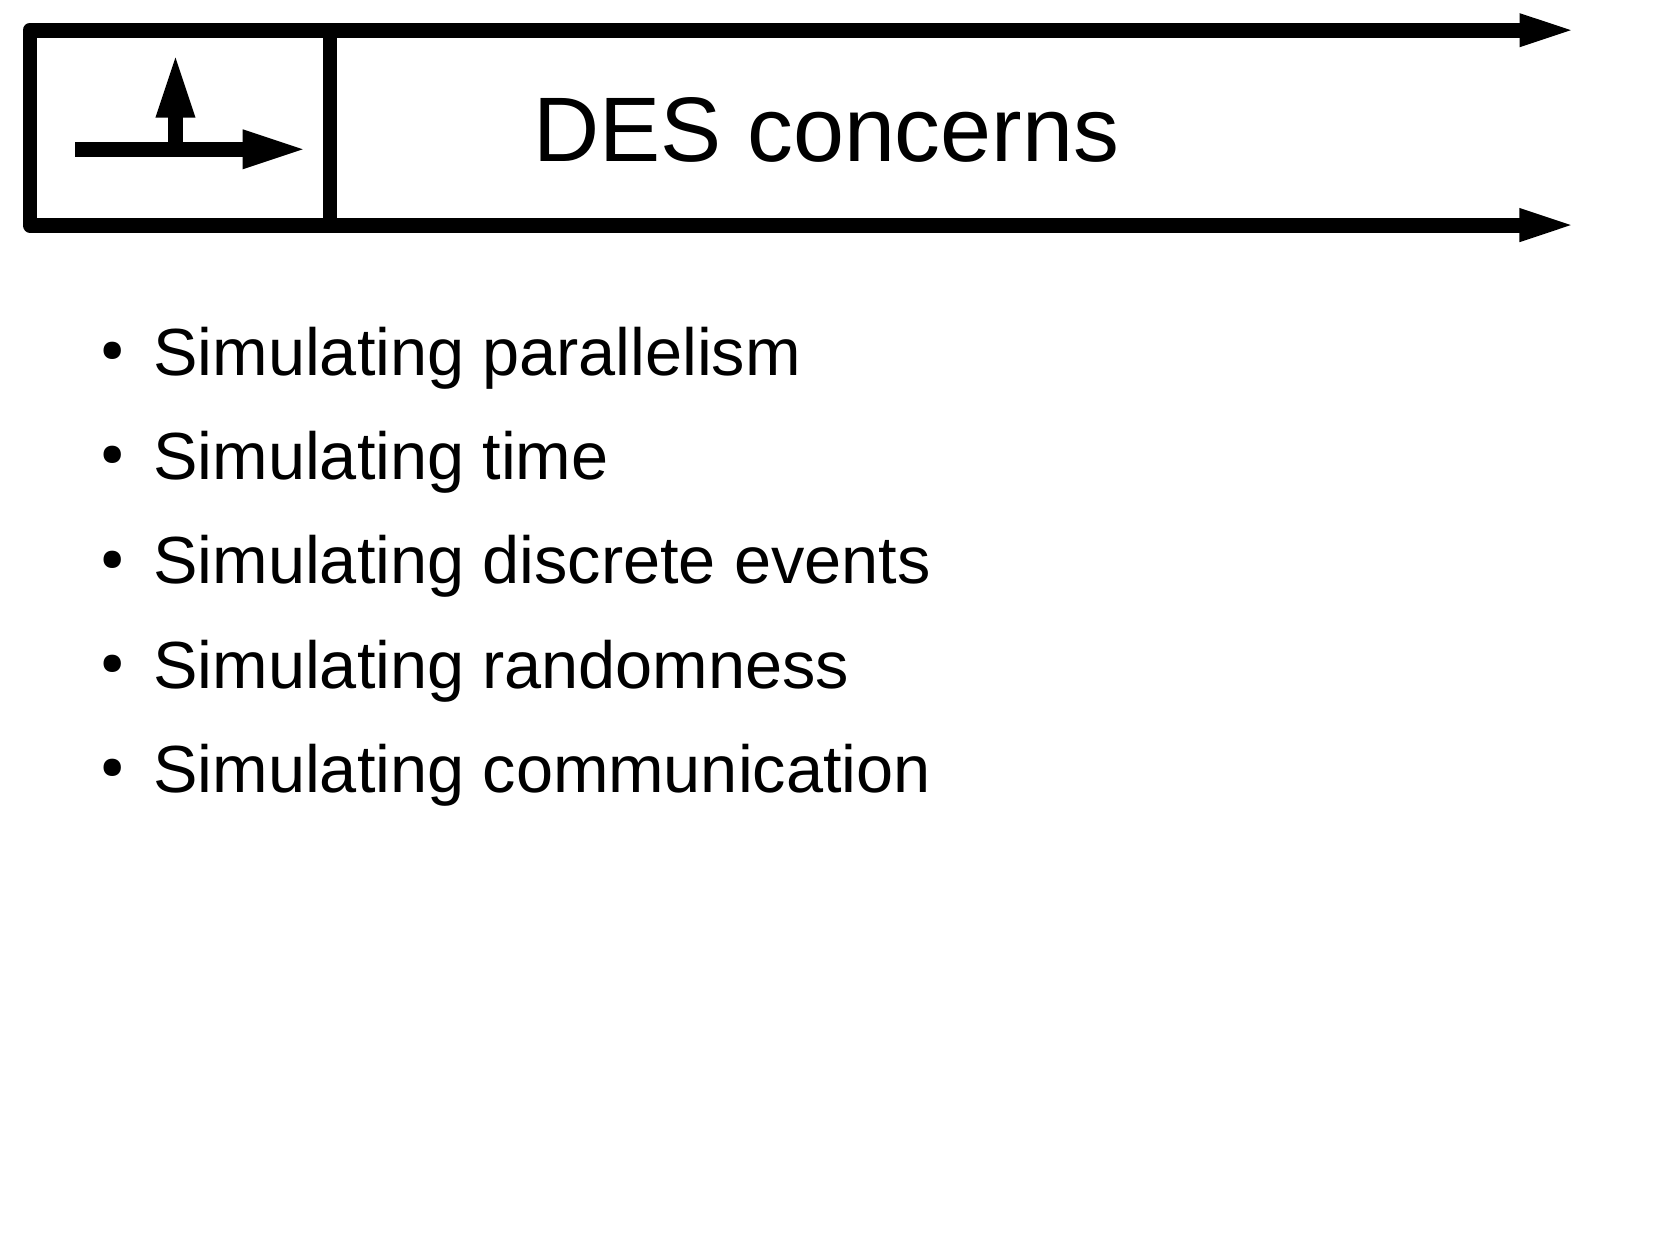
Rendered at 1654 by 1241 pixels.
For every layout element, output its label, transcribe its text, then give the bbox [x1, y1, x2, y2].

title DES concerns [82, 38, 323, 218]
list Simulating parallelism Simulating time Simulating discrete events Simulating randomness Simulating communication [82, 315, 1538, 1035]
title DES concerns [337, 31, 1571, 224]
